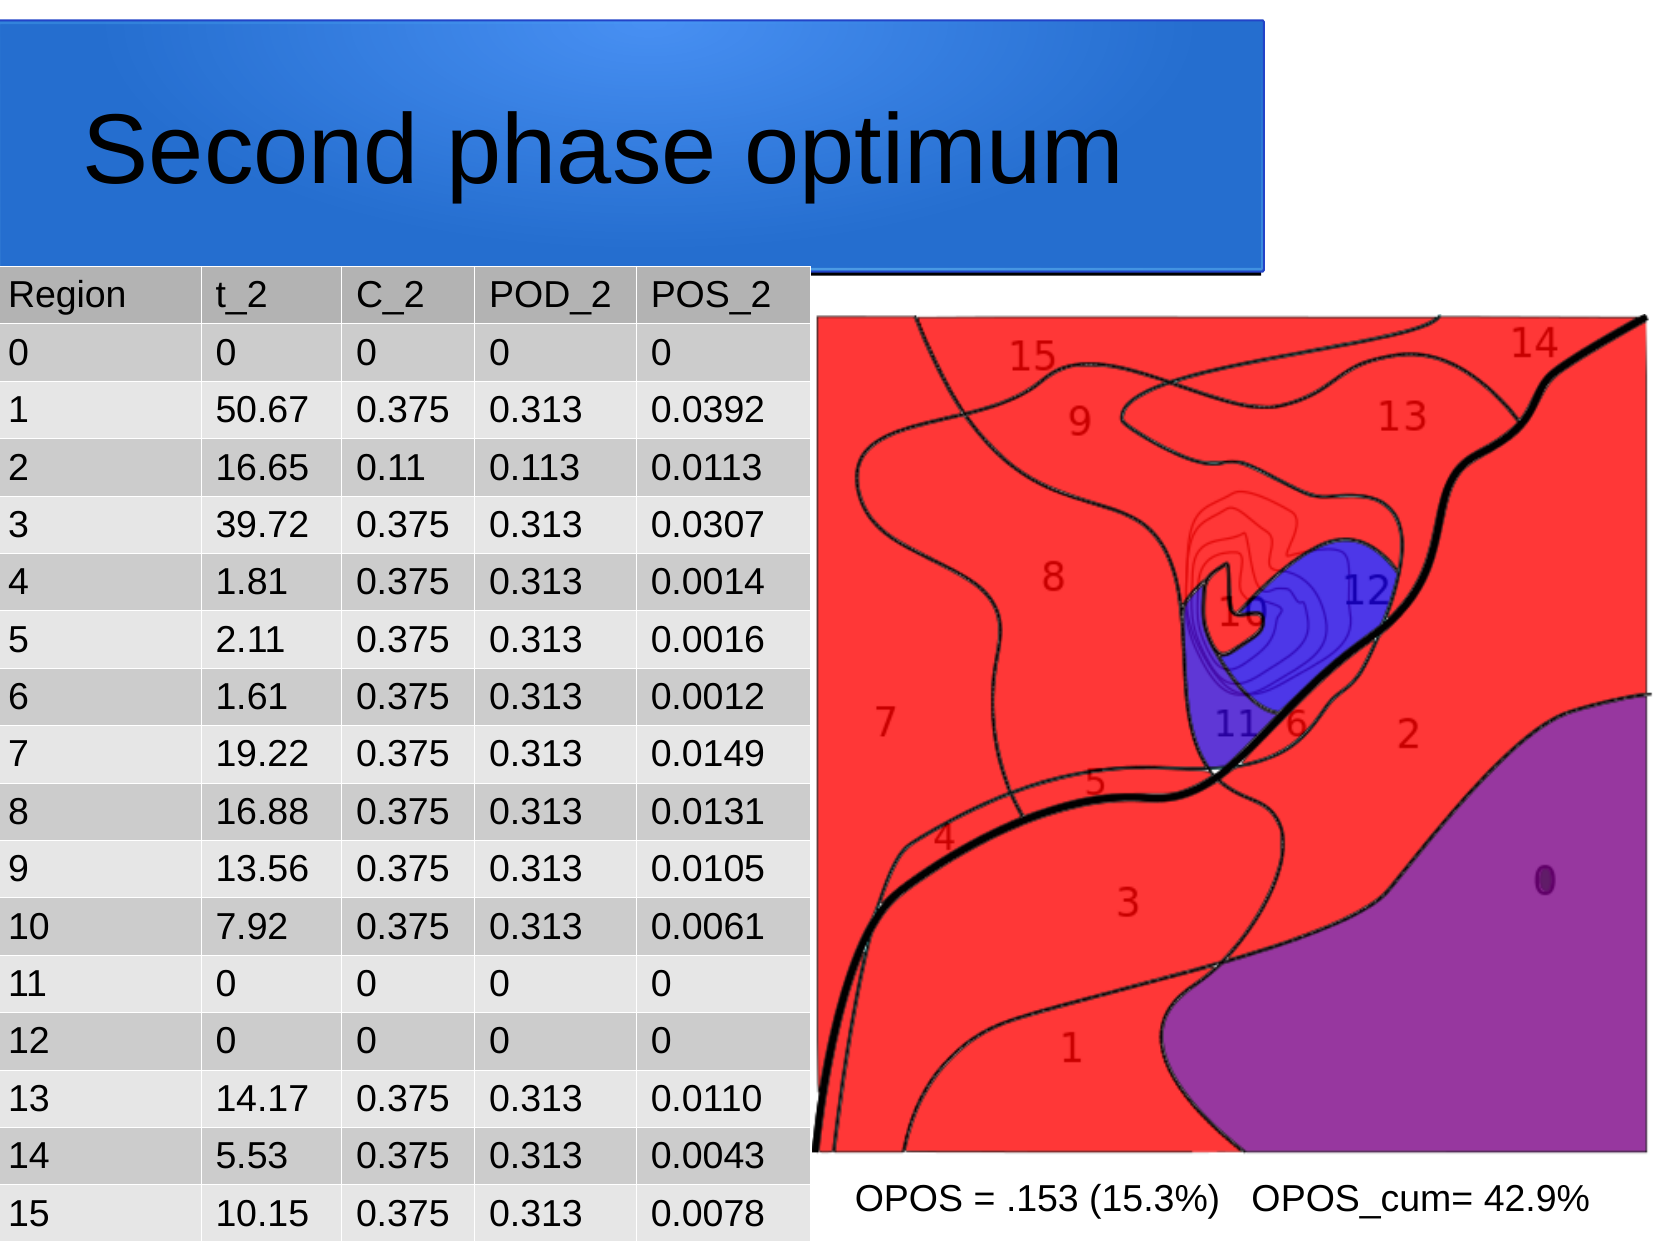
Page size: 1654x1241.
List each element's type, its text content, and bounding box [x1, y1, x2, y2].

table_cell 0 [637, 956, 810, 1012]
table_cell 0 [475, 956, 636, 1012]
table_cell 11 [0, 956, 201, 1012]
table_cell 4 [0, 554, 201, 610]
table_cell 0 [342, 956, 474, 1012]
table_cell 0.375 [342, 1185, 474, 1241]
table_cell 0.375 [342, 726, 474, 783]
table_cell 0.0043 [637, 1128, 810, 1184]
table_cell 0.313 [475, 497, 636, 553]
table_cell 12 [0, 1013, 201, 1070]
table_cell 0.375 [342, 611, 474, 668]
table_cell 0 [475, 324, 636, 381]
table_cell 0.375 [342, 382, 474, 438]
table_cell 50.67 [202, 382, 341, 438]
table_cell 0.0016 [637, 611, 810, 668]
table_cell 0.0014 [637, 554, 810, 610]
table_cell 14.17 [202, 1071, 341, 1127]
table_cell 10.15 [202, 1185, 341, 1241]
table_cell 13.56 [202, 841, 341, 897]
picture [812, 314, 1654, 1156]
table_header Region [0, 267, 201, 323]
table_cell 0.313 [475, 841, 636, 897]
table_header t_2 [202, 267, 341, 323]
table_cell 0.375 [342, 1128, 474, 1184]
table_cell 0 [0, 324, 201, 381]
table_cell 0.313 [475, 669, 636, 725]
table_cell 0.0105 [637, 841, 810, 897]
table_header POD_2 [475, 267, 636, 323]
table_cell 19.22 [202, 726, 341, 783]
table_cell 13 [0, 1071, 201, 1127]
table_cell 0.313 [475, 611, 636, 668]
table_cell 0 [637, 1013, 810, 1070]
table_cell 0 [475, 1013, 636, 1070]
table_cell 0.375 [342, 784, 474, 840]
table_header C_2 [342, 267, 474, 323]
table_cell 0.0061 [637, 898, 810, 955]
table_cell 8 [0, 784, 201, 840]
table_cell 7 [0, 726, 201, 783]
table_cell 9 [0, 841, 201, 897]
table_cell 2 [0, 439, 201, 496]
table_cell 0.313 [475, 1128, 636, 1184]
table_cell 0.375 [342, 841, 474, 897]
table_cell 0.313 [475, 1185, 636, 1241]
table_cell 14 [0, 1128, 201, 1184]
table_cell 1.61 [202, 669, 341, 725]
table_cell 0.375 [342, 669, 474, 725]
title Second phase optimum [82, 47, 1235, 252]
table_cell 0 [637, 324, 810, 381]
table_cell 0 [202, 1013, 341, 1070]
table_cell 0.0131 [637, 784, 810, 840]
table_cell 0.375 [342, 497, 474, 553]
table_cell 0.313 [475, 726, 636, 783]
table_cell 0.11 [342, 439, 474, 496]
table_cell 5 [0, 611, 201, 668]
table_cell 0.113 [475, 439, 636, 496]
table_cell 7.92 [202, 898, 341, 955]
table_cell 0 [342, 324, 474, 381]
table_cell 0.313 [475, 784, 636, 840]
table_cell 0.0012 [637, 669, 810, 725]
table_cell 6 [0, 669, 201, 725]
table_cell 0.0307 [637, 497, 810, 553]
table_cell 0.0149 [637, 726, 810, 783]
table_cell 0 [202, 324, 341, 381]
table_cell 0.375 [342, 554, 474, 610]
table_cell 1.81 [202, 554, 341, 610]
table_cell 0.0392 [637, 382, 810, 438]
table_cell 2.11 [202, 611, 341, 668]
text_box OPOS = .153 (15.3%) OPOS_cum= 42.9% [840, 1170, 1606, 1227]
table_cell 0.313 [475, 554, 636, 610]
table_cell 39.72 [202, 497, 341, 553]
table_cell 10 [0, 898, 201, 955]
table_cell 0 [202, 956, 341, 1012]
table_cell 0.313 [475, 898, 636, 955]
table_cell 1 [0, 382, 201, 438]
table_cell 0.313 [475, 1071, 636, 1127]
table_cell 5.53 [202, 1128, 341, 1184]
table_cell 0.0078 [637, 1185, 810, 1241]
table_cell 16.65 [202, 439, 341, 496]
table_cell 0.375 [342, 898, 474, 955]
table_cell 16.88 [202, 784, 341, 840]
table_cell 3 [0, 497, 201, 553]
table_cell 0 [342, 1013, 474, 1070]
table_cell 0.0110 [637, 1071, 810, 1127]
table_cell 0.0113 [637, 439, 810, 496]
table_header POS_2 [637, 267, 810, 323]
table_cell 0.313 [475, 382, 636, 438]
table_cell 0.375 [342, 1071, 474, 1127]
table_cell 15 [0, 1185, 201, 1241]
